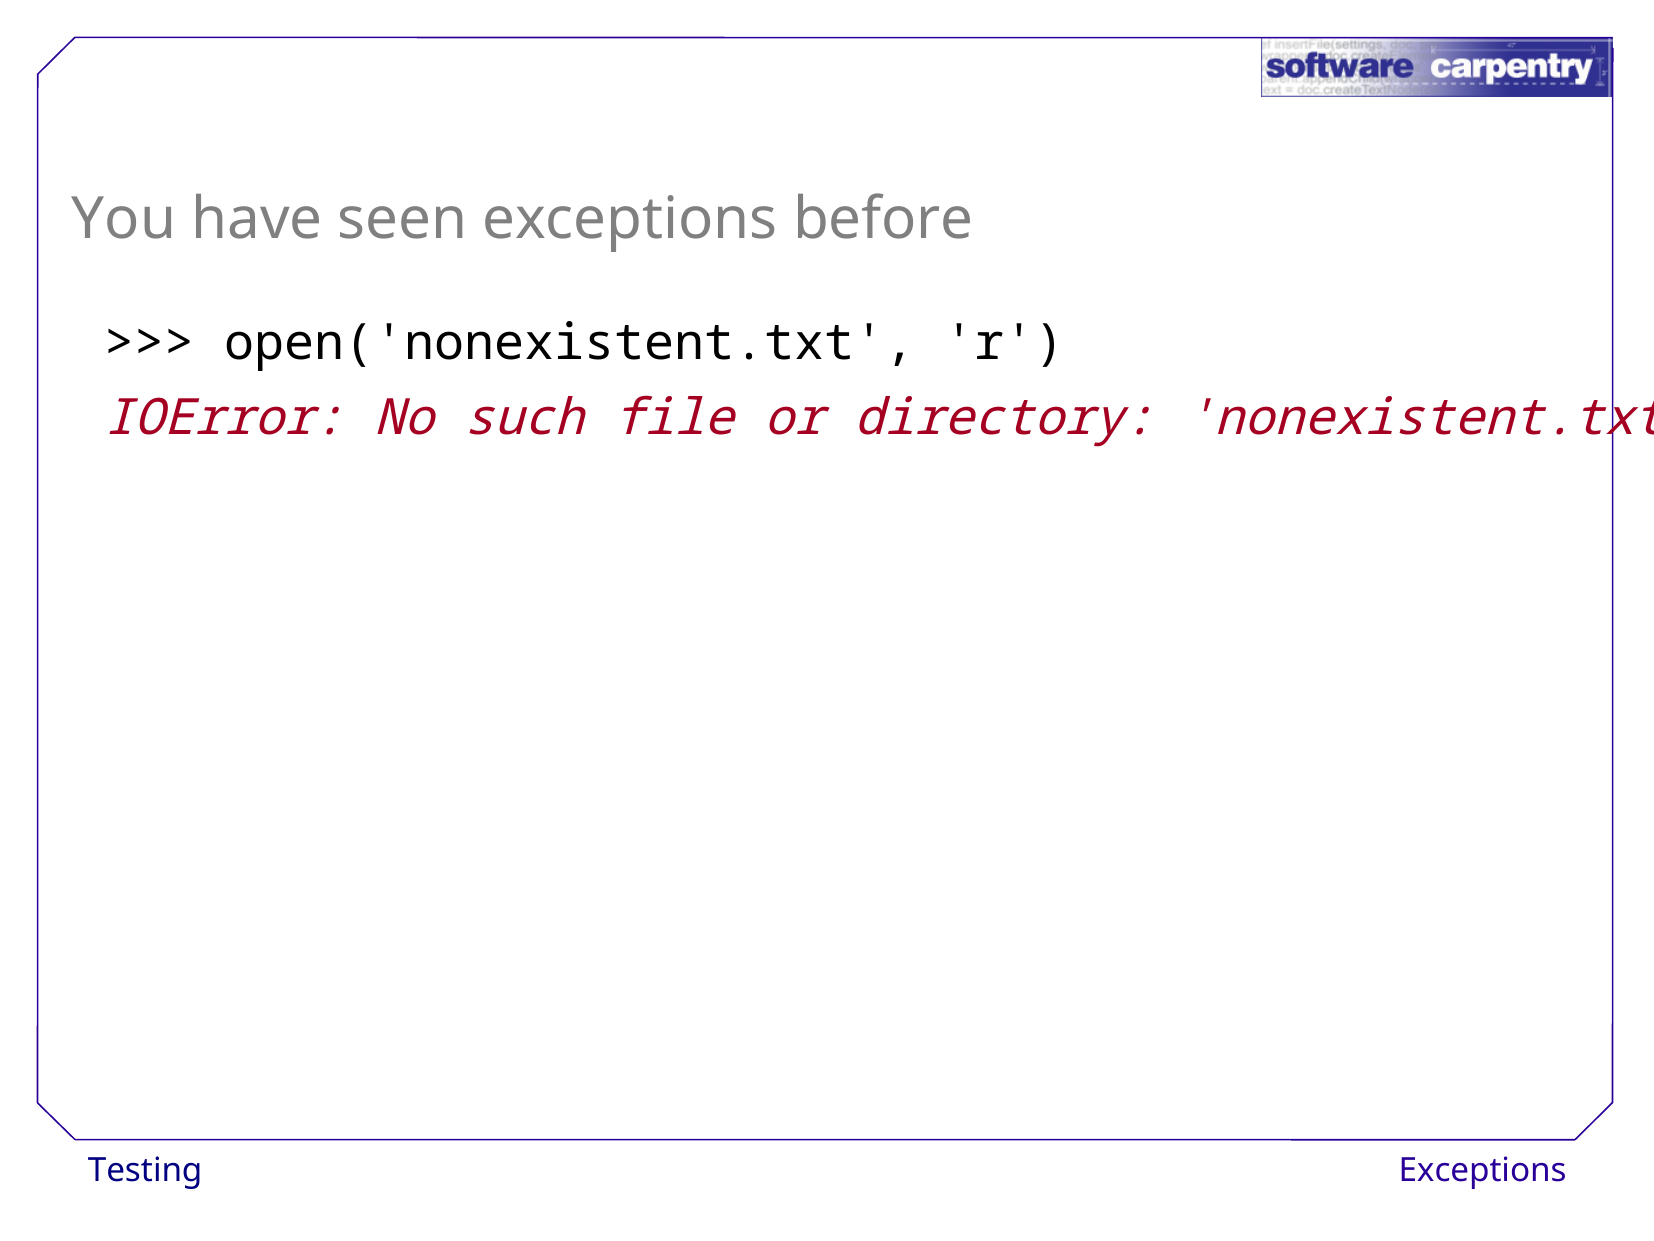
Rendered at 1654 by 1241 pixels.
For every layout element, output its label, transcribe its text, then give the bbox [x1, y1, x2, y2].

text_box You have seen exceptions before [57, 138, 1139, 259]
picture [1261, 39, 1613, 97]
text_box >>> open('nonexistent.txt', 'r') IOError: No such file or directory: 'nonexistent.txt' [89, 287, 1512, 507]
